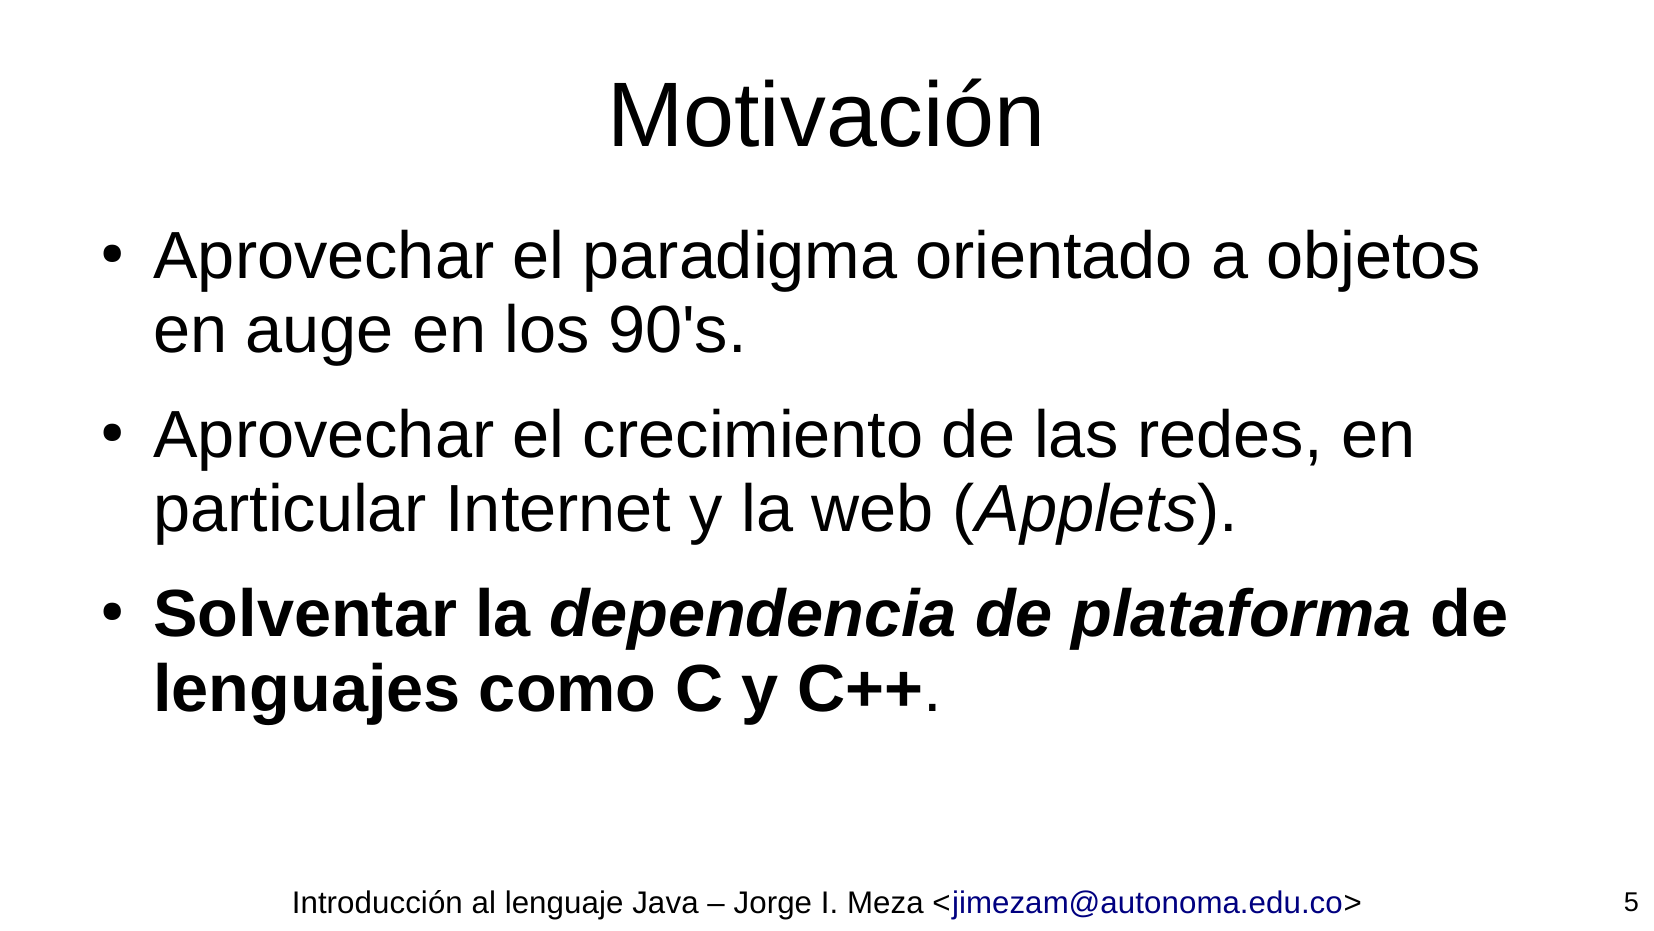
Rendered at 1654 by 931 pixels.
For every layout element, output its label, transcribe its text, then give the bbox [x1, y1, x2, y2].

list Aprovechar el paradigma orientado a objetos en auge en los 90's. Aprovechar el crecimiento de las redes, en particular Internet y la web (Applets). Solventar la dependencia de plataforma de lenguajes como C y C++. [82, 217, 1571, 879]
title Motivación [82, 37, 1571, 193]
